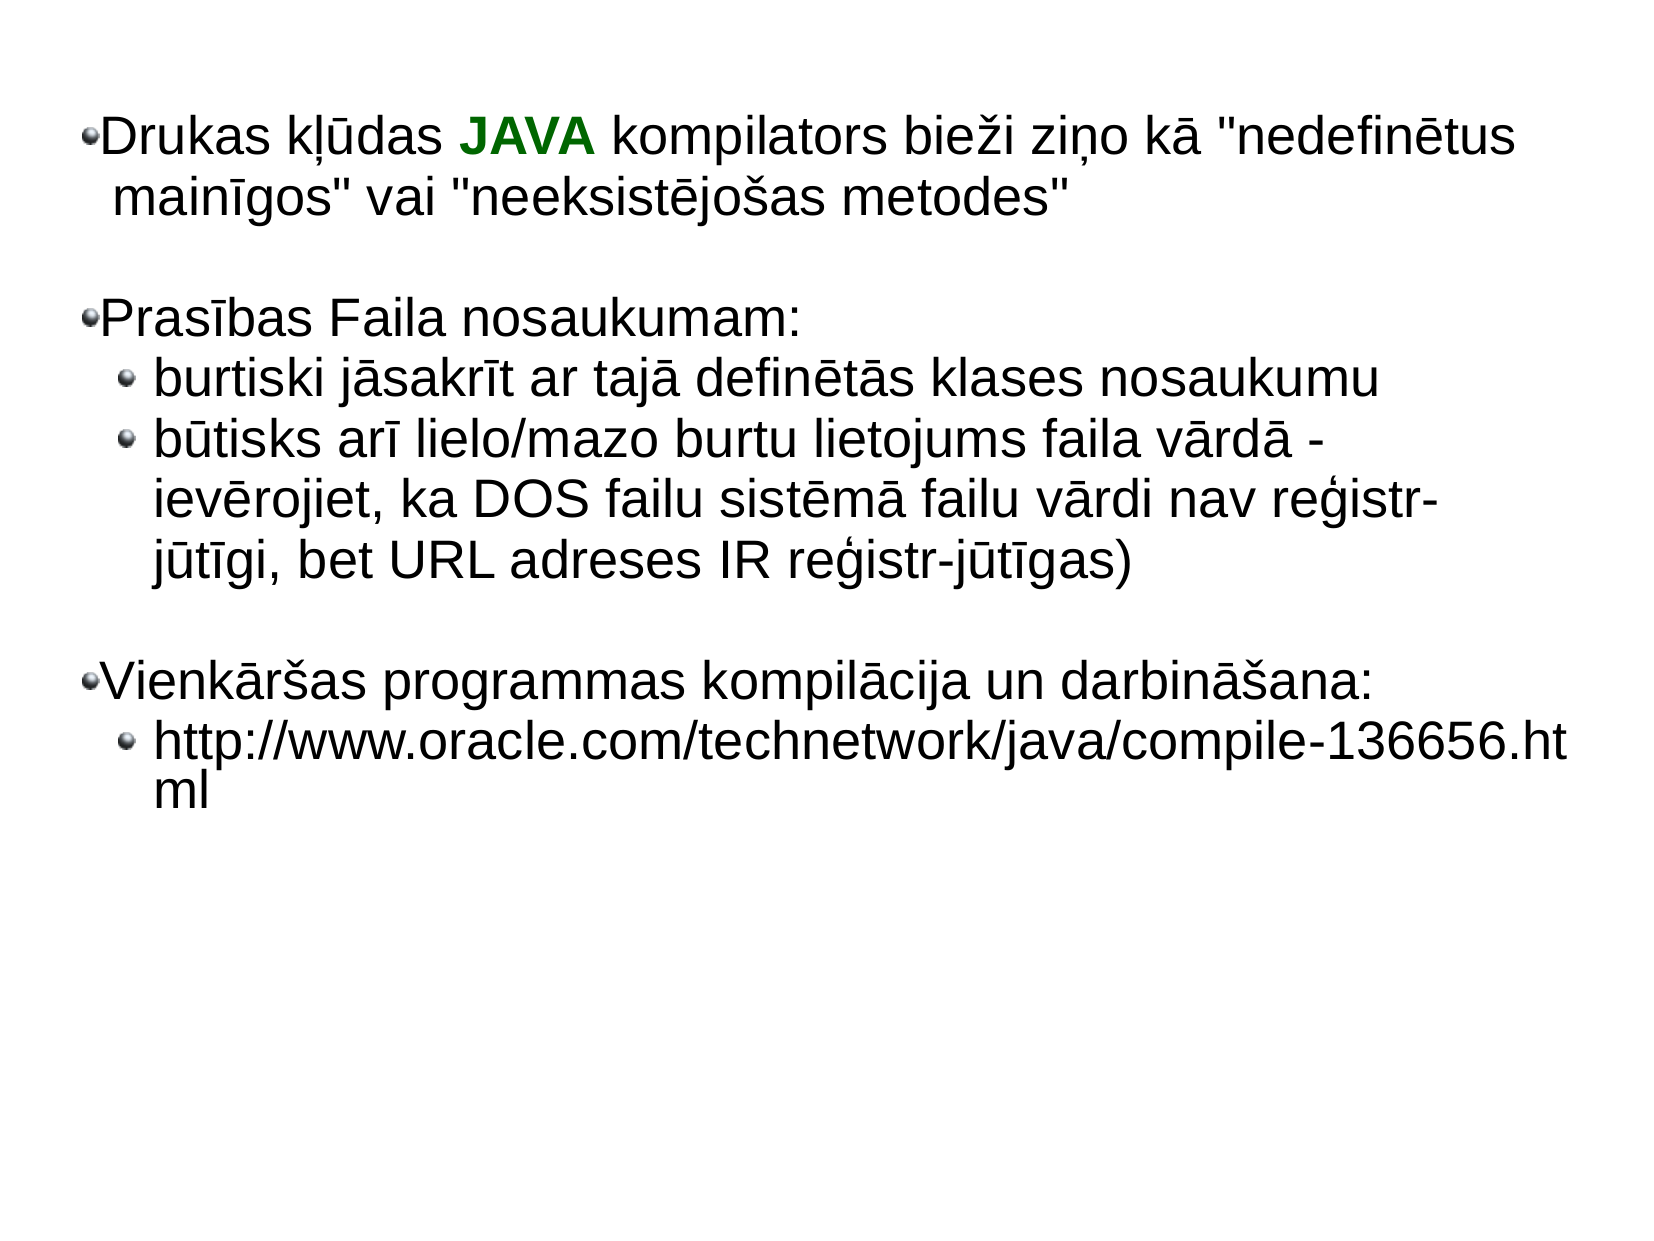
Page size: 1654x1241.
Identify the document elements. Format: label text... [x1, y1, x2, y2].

subtitle Drukas kļūdas JAVA kompilators bieži ziņo kā "nedefinētus mainīgos" vai "neeksistējošas metodes" Prasības Faila nosaukumam: burtiski jāsakrīt ar tajā definētās klases nosaukumu būtisks arī lielo/mazo burtu lietojums faila vārdā - ievērojiet, ka DOS failu sistēmā failu vārdi nav reģistr-jūtīgi, bet URL adreses IR reģistr-jūtīgas) Vienkāršas programmas kompilācija un darbināšana: http://www.oracle.com/technetwork/java/compile-136656.html [82, 49, 1571, 1010]
